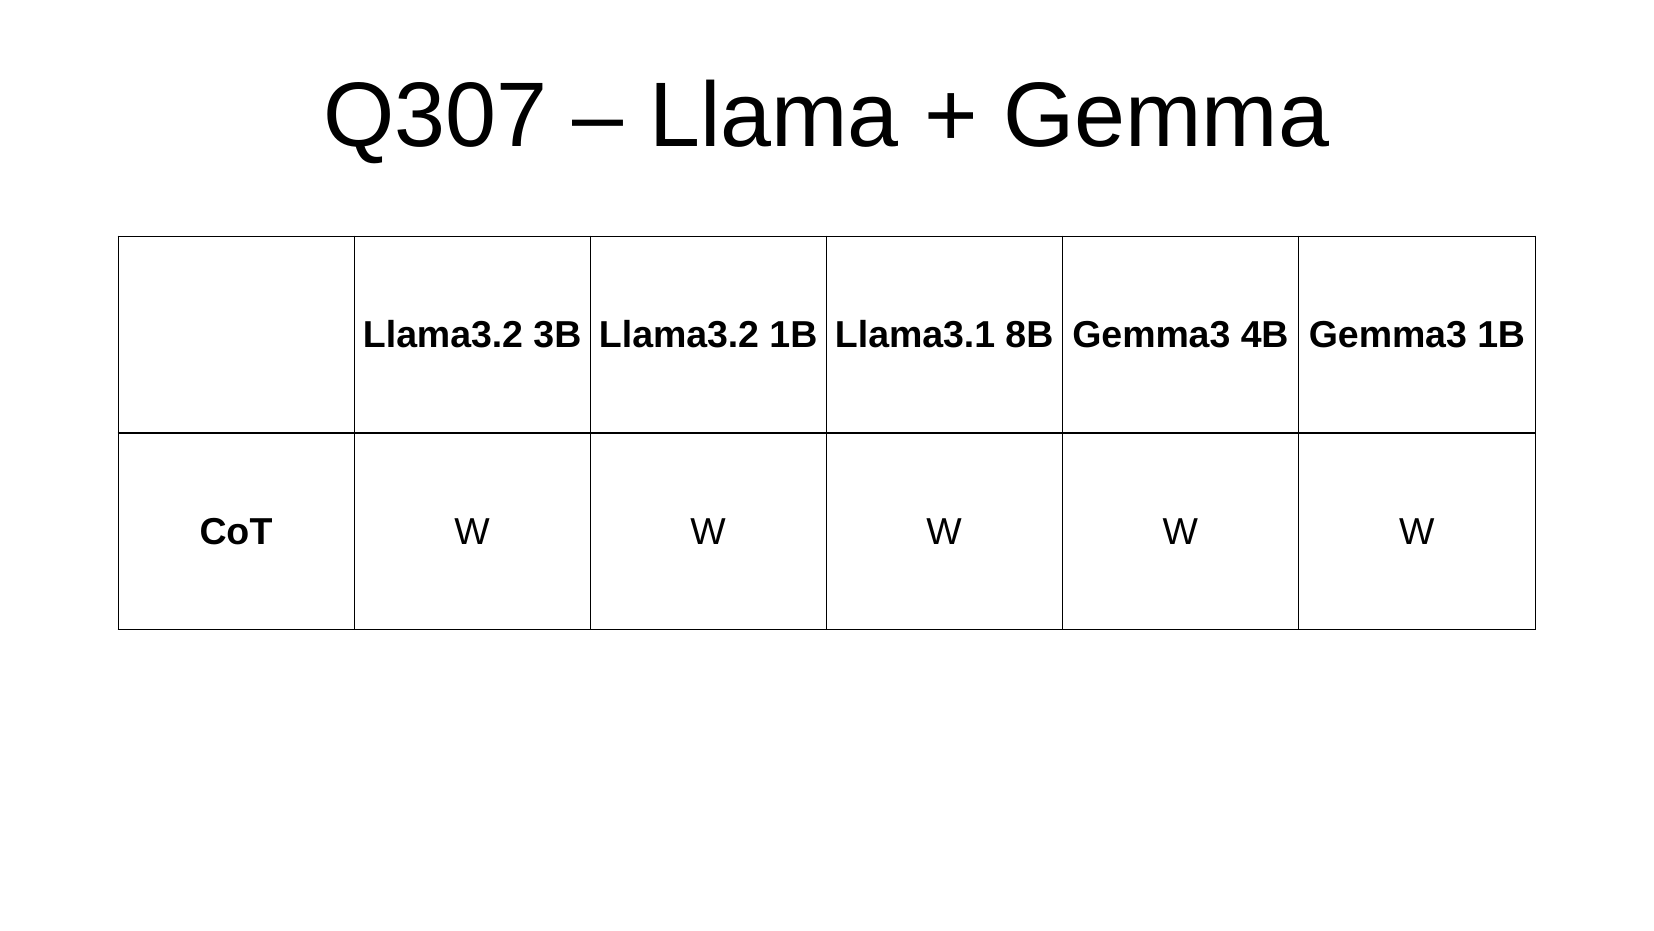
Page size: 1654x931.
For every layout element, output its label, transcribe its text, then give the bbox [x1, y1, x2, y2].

table_cell W [355, 434, 590, 629]
title Q307 – Llama + Gemma [82, 37, 1571, 193]
table_header Gemma3 4B [1063, 237, 1298, 432]
table_header Llama3.2 3B [355, 237, 590, 432]
table_cell W [1299, 434, 1535, 629]
table_header Gemma3 1B [1299, 237, 1535, 432]
table_header Llama3.1 8B [827, 237, 1062, 432]
table_cell W [827, 434, 1062, 629]
table_header Llama3.2 1B [591, 237, 826, 432]
table_cell W [1063, 434, 1298, 629]
table_cell W [591, 434, 826, 629]
table_header [119, 237, 354, 432]
table_cell CoT [119, 434, 354, 629]
